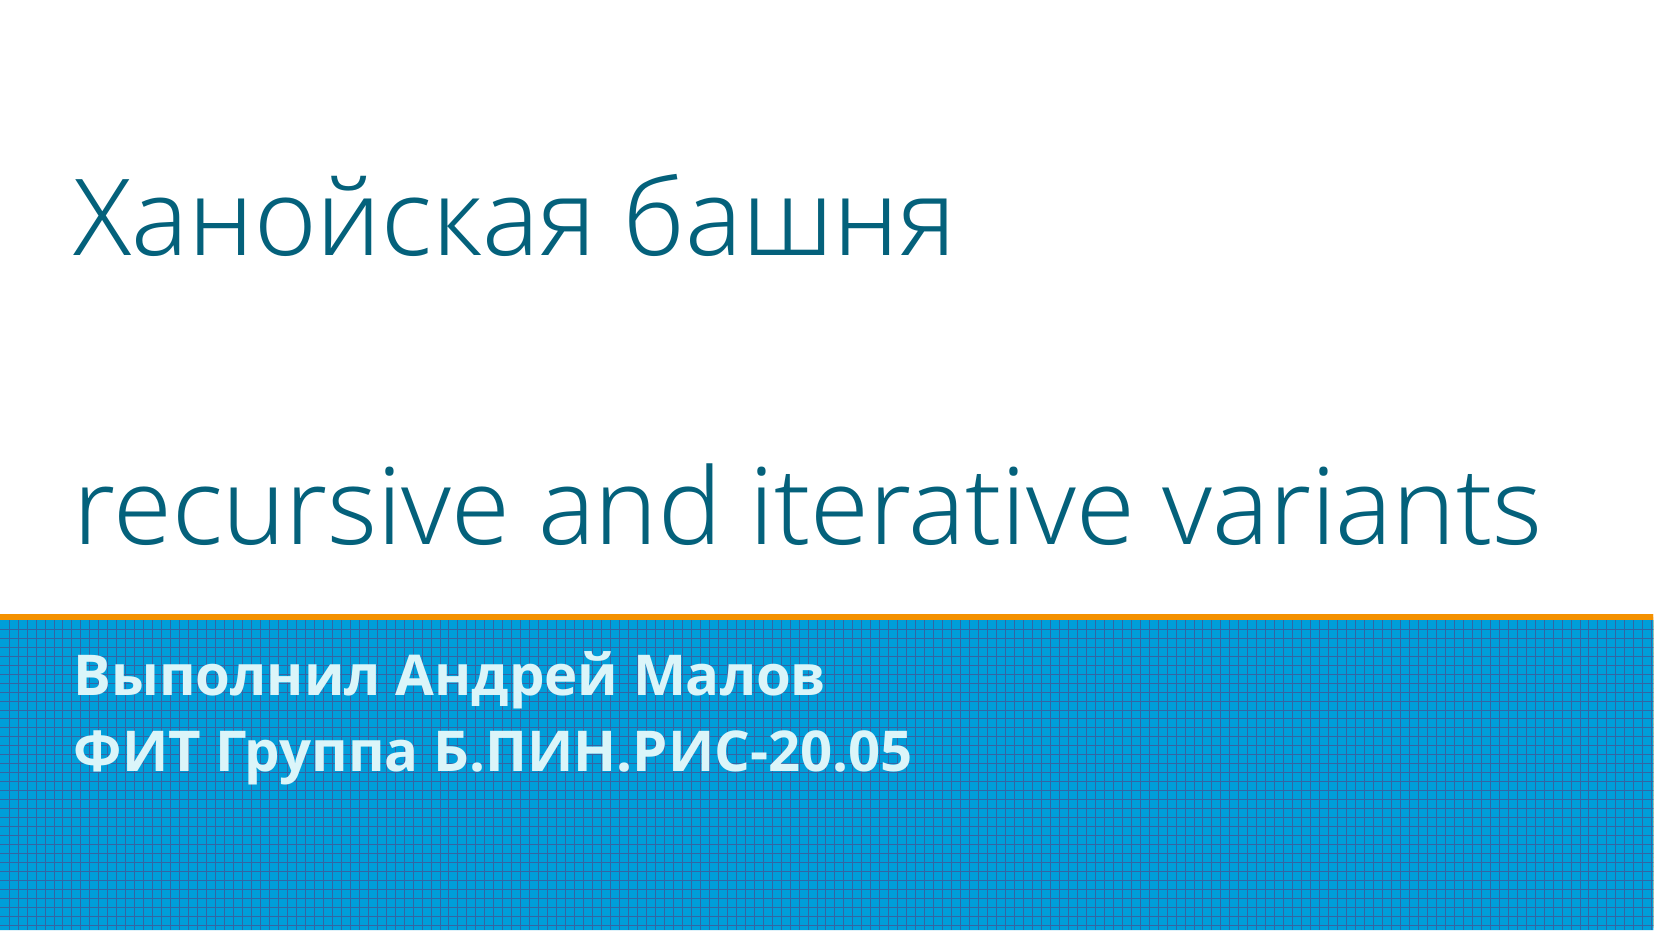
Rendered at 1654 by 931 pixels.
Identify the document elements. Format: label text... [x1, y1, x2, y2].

subtitle Выполнил Андрей Малов ФИТ Группа Б.ПИН.РИС-20.05 [73, 634, 1551, 827]
title Ханойская башня recursive and iterative variants [73, 44, 1551, 576]
